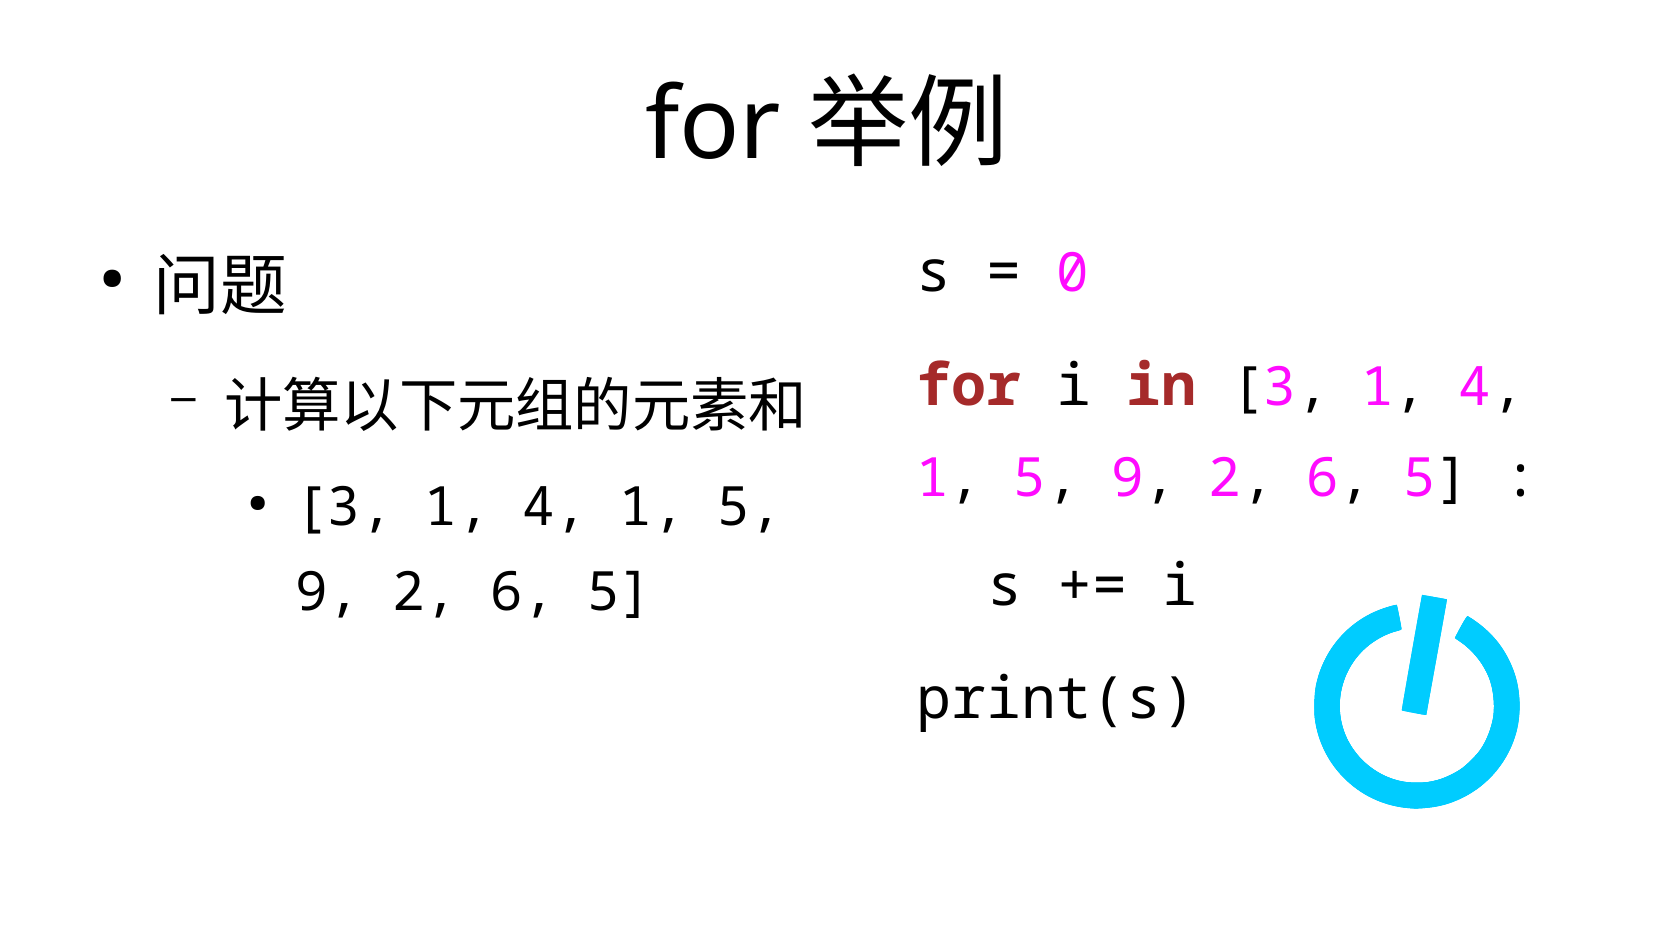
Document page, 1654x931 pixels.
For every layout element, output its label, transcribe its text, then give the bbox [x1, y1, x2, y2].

list s = 0 for i in [3, 1, 4, 1, 5, 9, 2, 6, 5] : s += i print(s) [845, 217, 1572, 839]
list 问题 计算以下元组的元素和 [3, 1, 4, 1, 5, 9, 2, 6, 5] [82, 217, 809, 758]
title for举例 [82, 37, 1571, 193]
